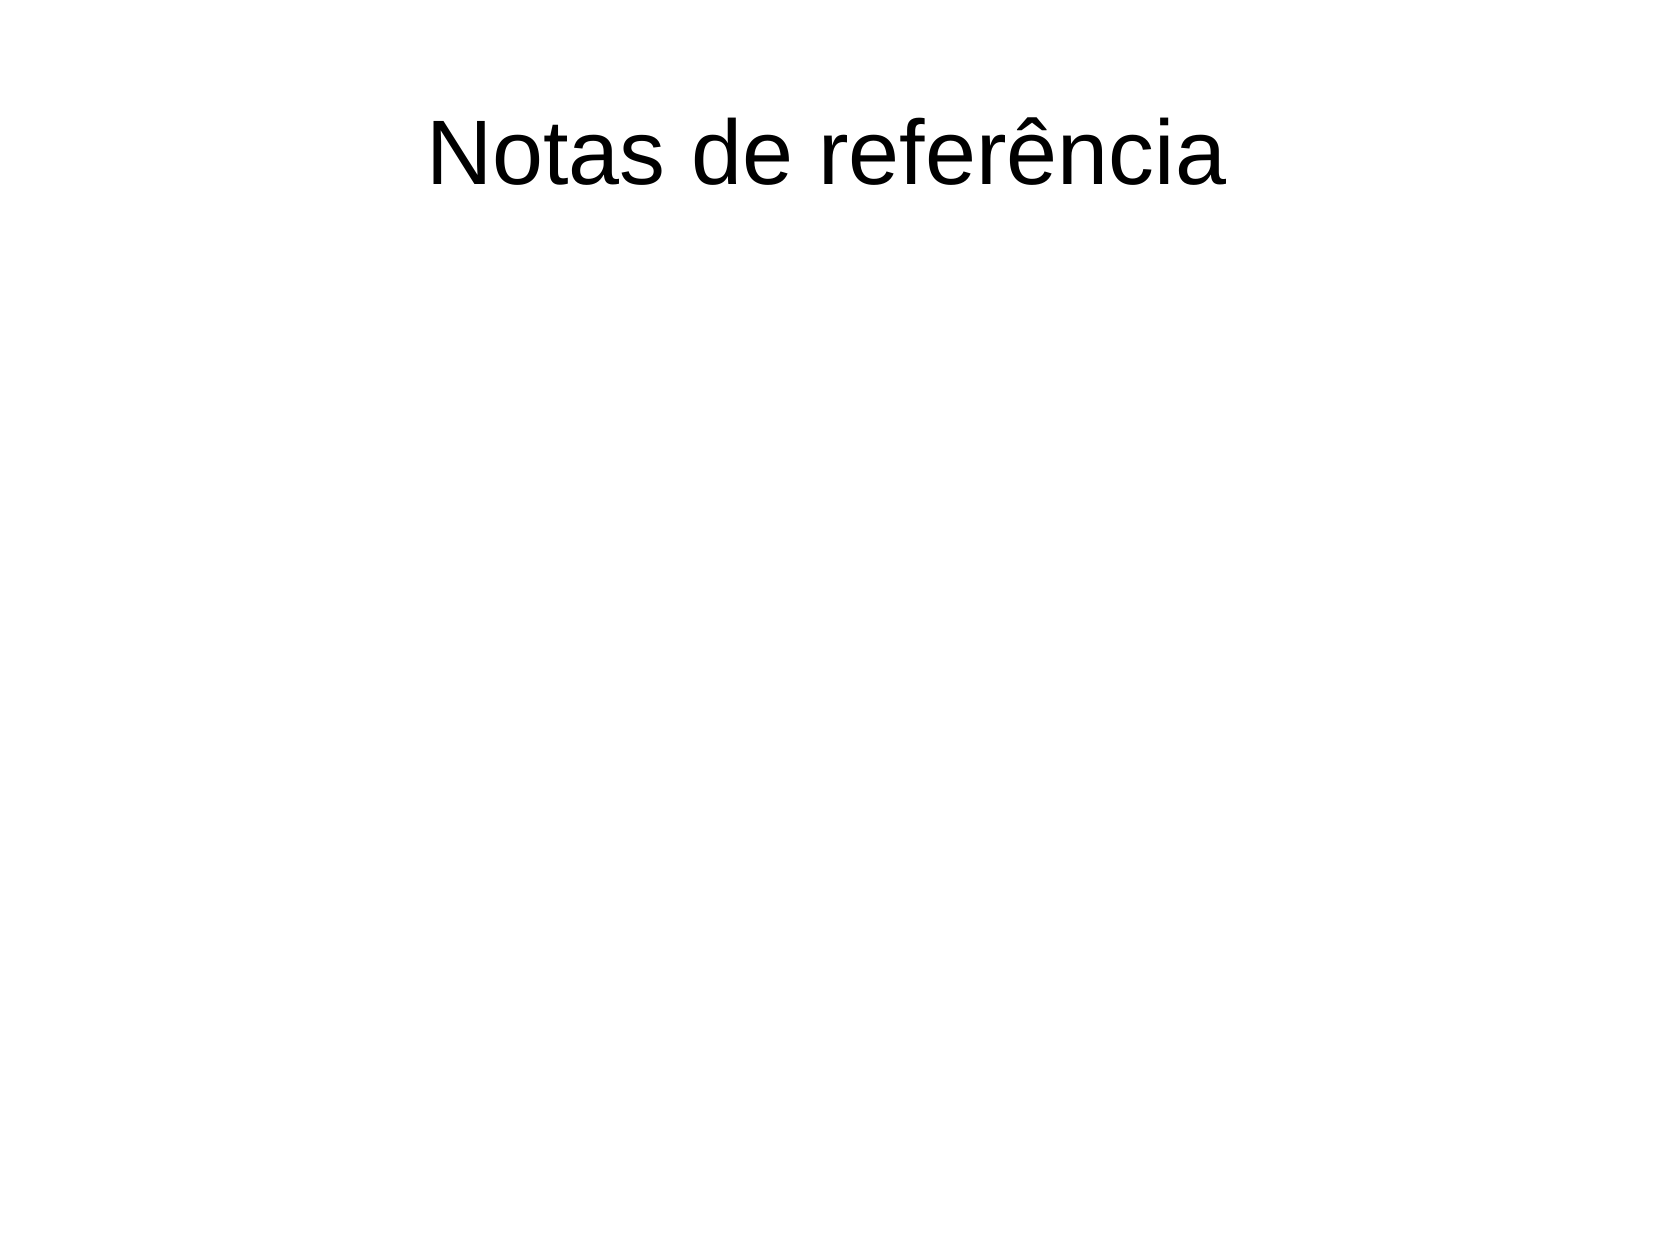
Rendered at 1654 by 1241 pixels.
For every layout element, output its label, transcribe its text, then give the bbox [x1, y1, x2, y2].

title Notas de referência [82, 49, 1571, 257]
